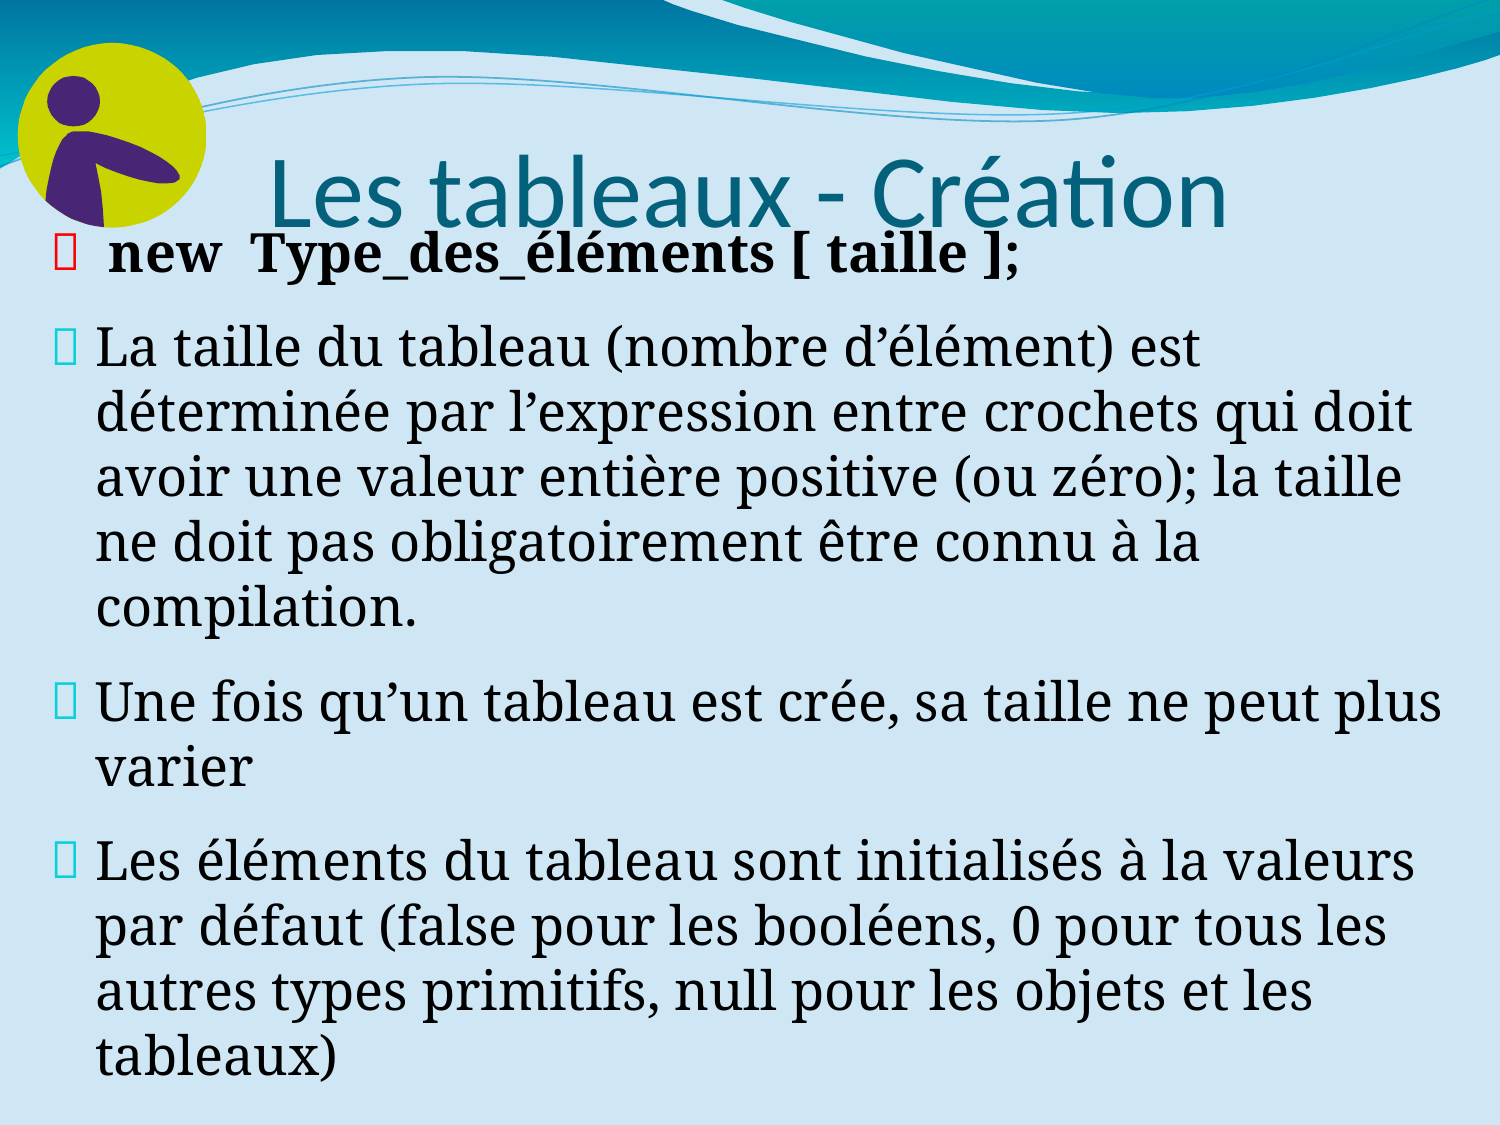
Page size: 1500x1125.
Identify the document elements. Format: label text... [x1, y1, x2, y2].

list new Type_des_éléments [ taille ]; La taille du tableau (nombre d’élément) est déterminée par l’expression entre crochets qui doit avoir une valeur entière positive (ou zéro); la taille ne doit pas obligatoirement être connu à la compilation. Une fois qu’un tableau est crée, sa taille ne peut plus varier Les éléments du tableau sont initialisés à la valeurs par défaut (false pour les booléens, 0 pour tous les autres types primitifs, null pour les objets et les tableaux) L’opérateur new retourne une référence à l’objet tableau créé xemple: int [] tabEntier =new int[100]; String[] tabNom = new String[15]; [35, 210, 1465, 1038]
title Les tableaux - Création [75, 115, 1425, 210]
